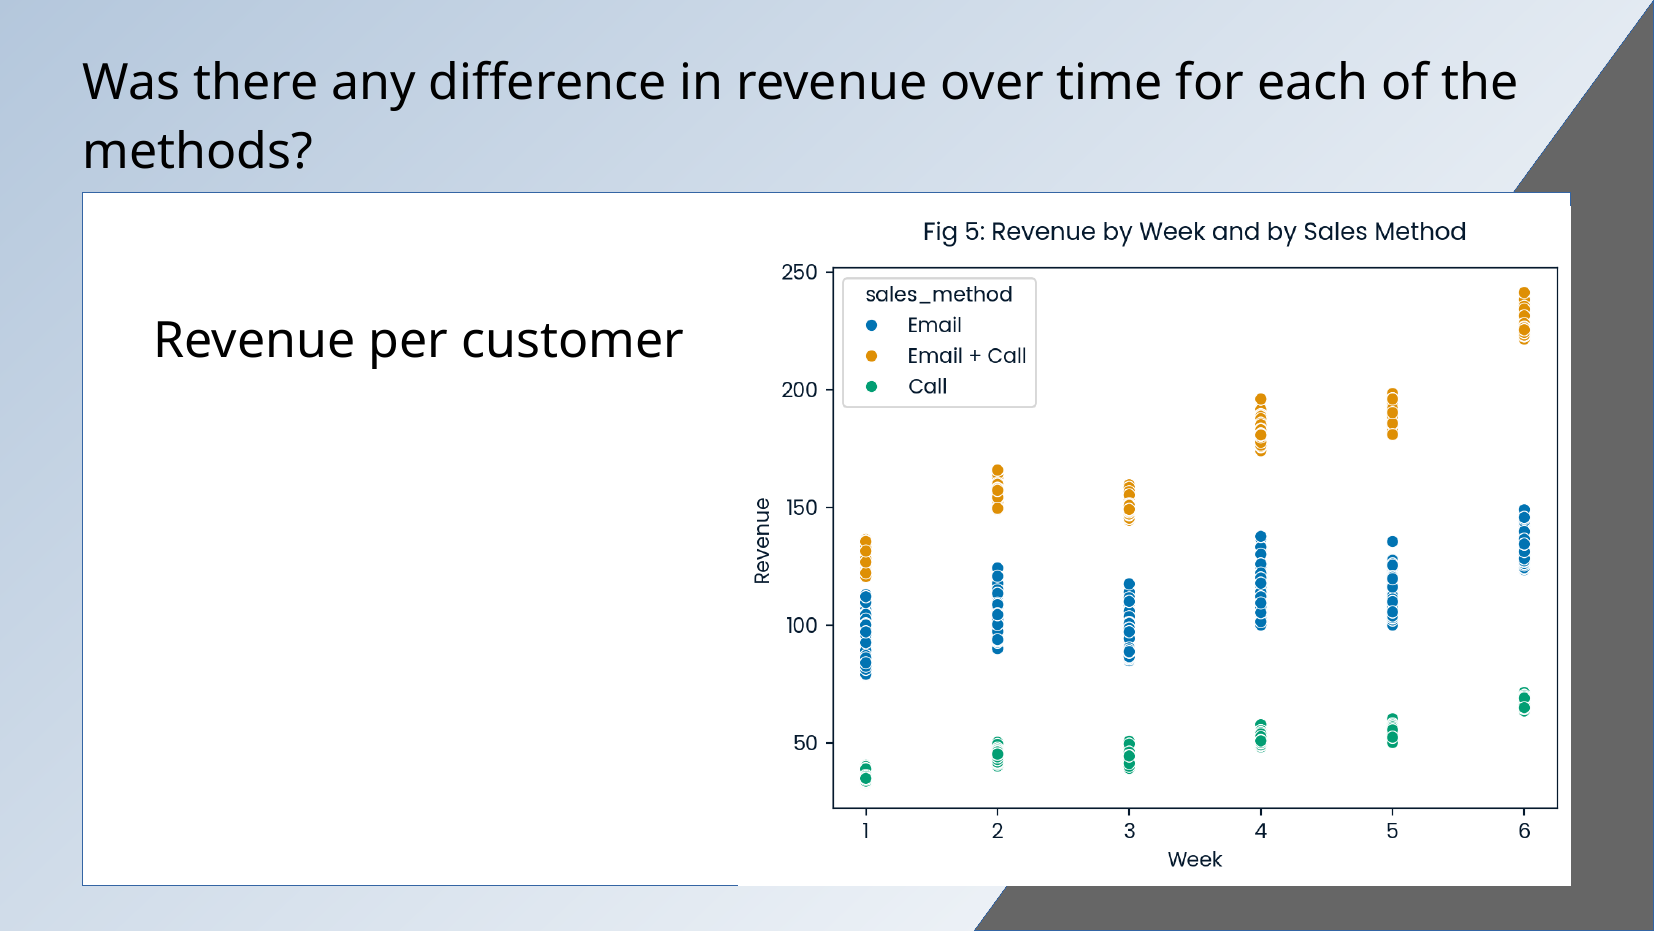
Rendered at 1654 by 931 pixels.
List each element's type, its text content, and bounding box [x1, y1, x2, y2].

title Was there any difference in revenue over time for each of the methods? [82, 37, 1571, 192]
list Revenue per customer [82, 206, 709, 747]
text_box [82, 0, 1654, 931]
picture [738, 206, 1571, 886]
